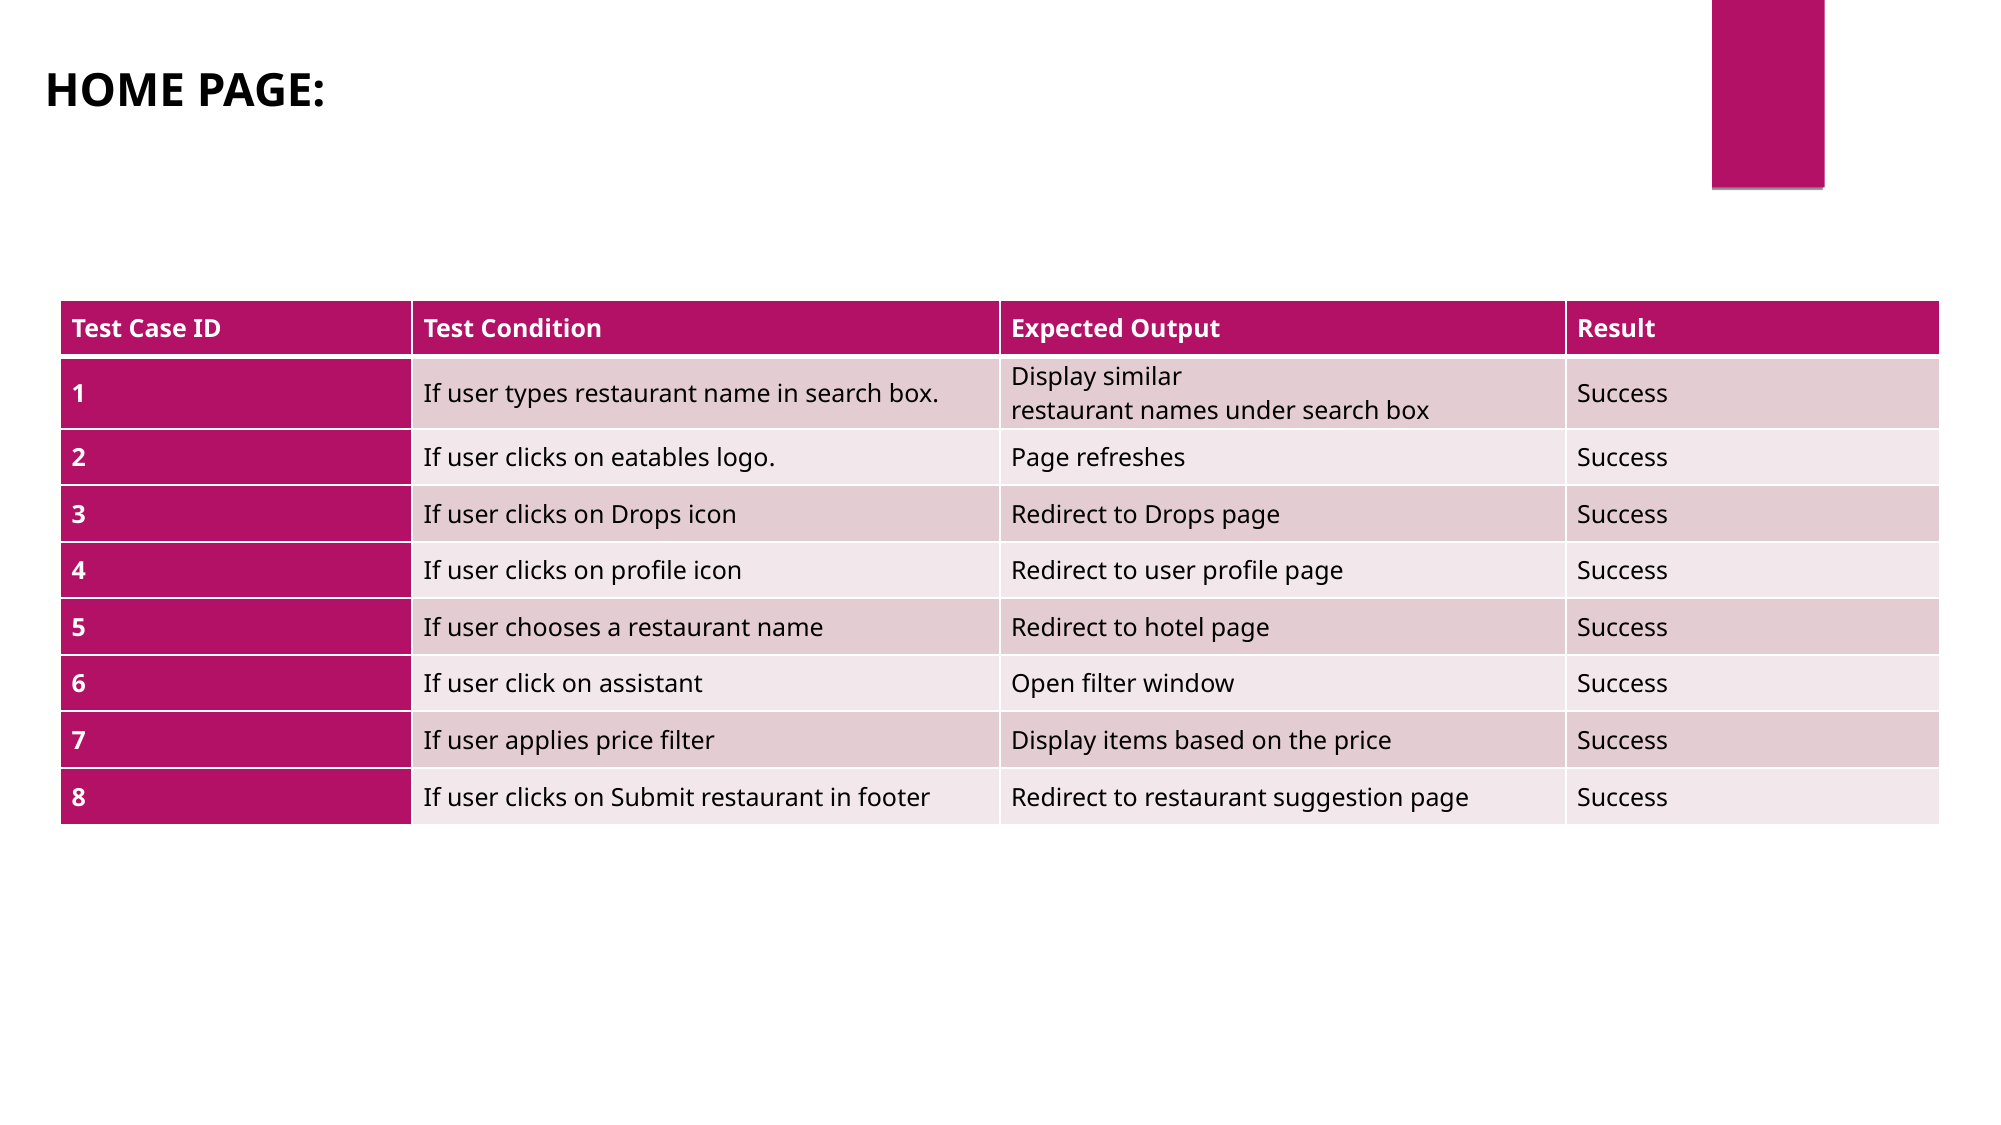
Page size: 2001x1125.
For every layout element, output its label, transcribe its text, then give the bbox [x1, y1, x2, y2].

table_cell Open filter window [1001, 656, 1565, 710]
table_cell 6 [61, 656, 411, 710]
table_cell 5 [61, 599, 411, 654]
table_cell Success [1567, 599, 1939, 654]
table_header Test Condition [413, 301, 999, 354]
table_cell If user click on assistant [413, 656, 999, 710]
table_cell 3 [61, 486, 411, 541]
table_cell Redirect to Drops page [1001, 486, 1565, 541]
table_cell Page refreshes [1001, 430, 1565, 484]
table_cell If user clicks on Drops icon [413, 486, 999, 541]
table_cell Success [1567, 430, 1939, 484]
title HOME PAGE: [29, 29, 1467, 146]
table_header Test Case ID [61, 301, 411, 354]
table_cell 8 [61, 769, 411, 824]
table_cell If user applies price filter [413, 712, 999, 767]
table_cell Success [1567, 769, 1939, 824]
table_cell Redirect to restaurant suggestion page [1001, 769, 1565, 824]
table_cell Redirect to user profile page [1001, 543, 1565, 597]
table_cell Success [1567, 543, 1939, 597]
table_cell Display items based on the price [1001, 712, 1565, 767]
table_cell Success [1567, 359, 1939, 428]
table_cell 2 [61, 430, 411, 484]
table_cell Success [1567, 712, 1939, 767]
table_cell Redirect to hotel page [1001, 599, 1565, 654]
table_header Result [1567, 301, 1939, 354]
table_cell If user clicks on Submit restaurant in footer [413, 769, 999, 824]
table_cell 4 [61, 543, 411, 597]
table_cell 7 [61, 712, 411, 767]
table_cell Success [1567, 656, 1939, 710]
table_cell Success [1567, 486, 1939, 541]
table_cell If user types restaurant name in search box. [413, 359, 999, 428]
table_header Expected Output [1001, 301, 1565, 354]
table_cell 1 [61, 359, 411, 428]
table_cell If user chooses a restaurant name [413, 599, 999, 654]
table_cell If user clicks on eatables logo. [413, 430, 999, 484]
table_cell If user clicks on profile icon [413, 543, 999, 597]
table_cell Display similar restaurant names under search box [1001, 359, 1565, 428]
